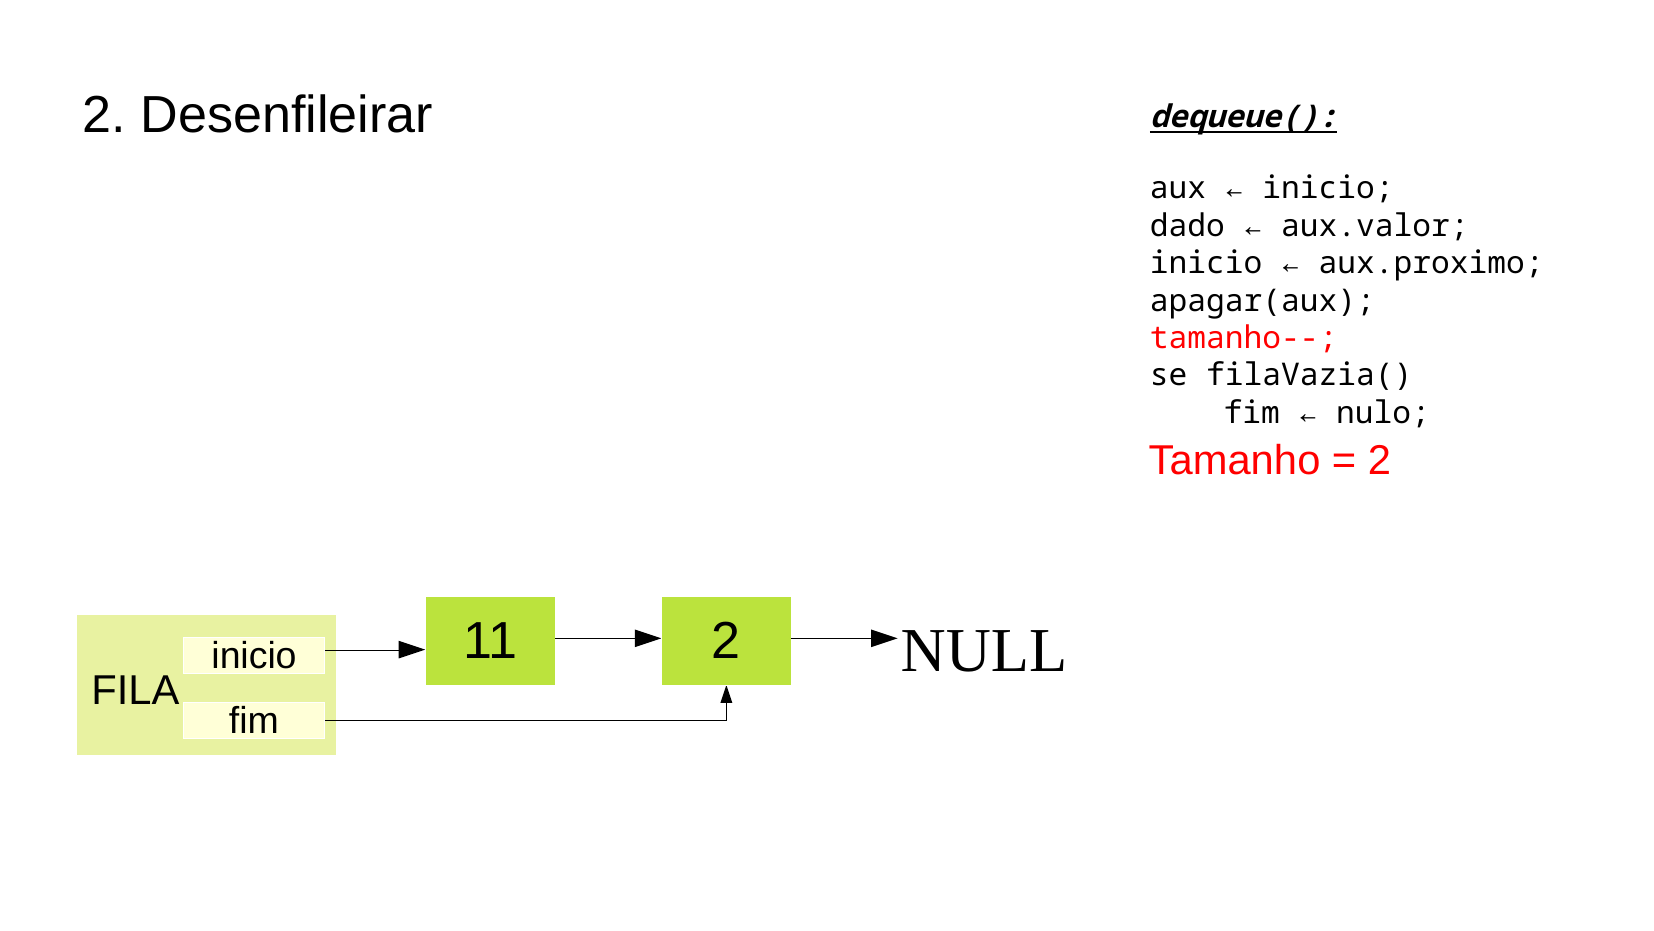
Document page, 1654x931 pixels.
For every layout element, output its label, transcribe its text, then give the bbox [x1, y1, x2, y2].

text_box FILA [76, 659, 195, 721]
text_box Tamanho = 2 [1133, 429, 1418, 491]
text_box [76, 614, 337, 659]
text_box 2 [661, 596, 792, 686]
text_box fim [183, 702, 325, 739]
text_box [76, 721, 337, 756]
text_box 11 [425, 596, 556, 686]
text_box [195, 651, 337, 720]
text_box inicio [183, 637, 325, 674]
title 2. Desenfileirar [82, 37, 1571, 193]
text_box NULL [885, 608, 1087, 686]
text_box dequeue(): aux ← inicio; dado ← aux.valor; inicio ← aux.proximo; apagar(aux); tamanho--; se filaVazia() fim ← nulo; [1135, 89, 1654, 437]
